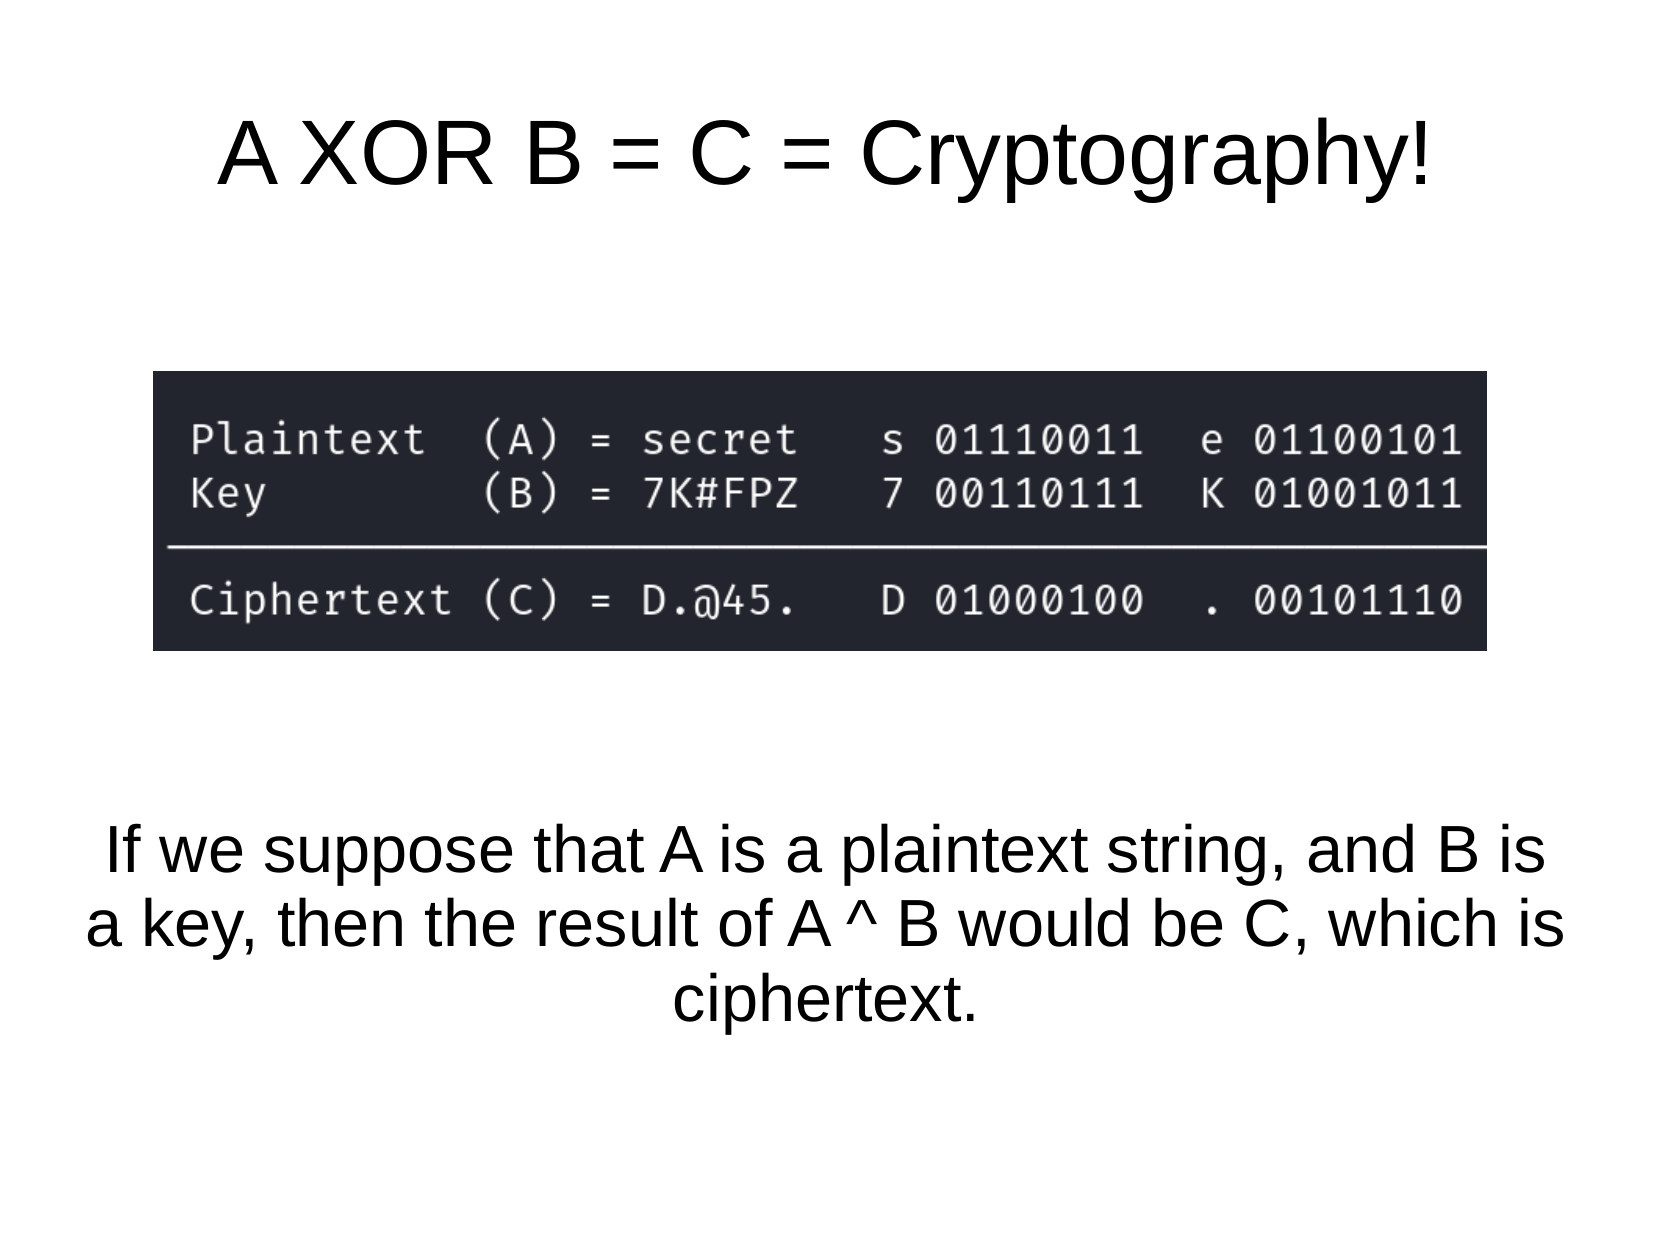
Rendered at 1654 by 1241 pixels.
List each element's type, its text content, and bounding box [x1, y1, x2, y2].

picture [153, 371, 1487, 651]
title A XOR B = C = Cryptography! [82, 49, 1571, 257]
subtitle If we suppose that A is a plaintext string, and B is a key, then the result of A ^ B would be C, which is ciphertext. [82, 288, 1571, 1111]
